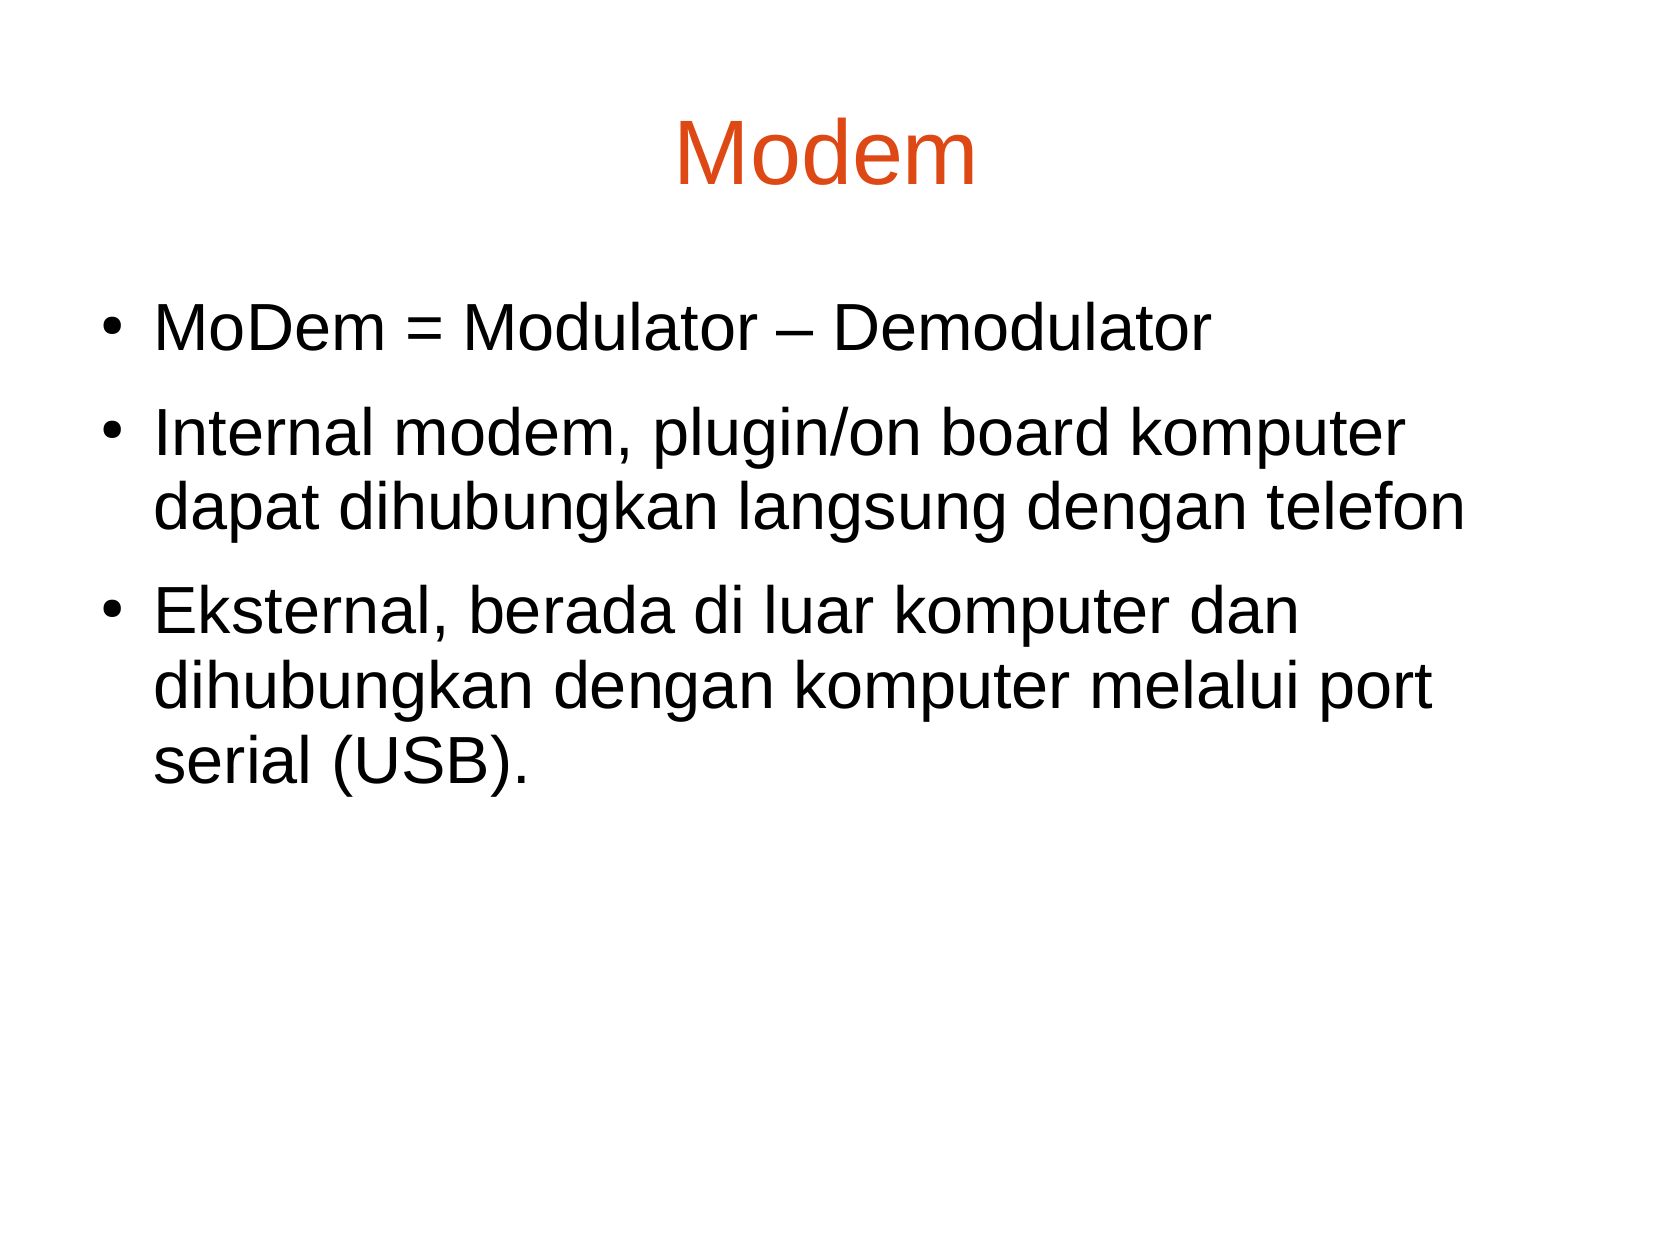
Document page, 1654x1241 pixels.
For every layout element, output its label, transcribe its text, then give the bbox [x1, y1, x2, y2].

list MoDem = Modulator – Demodulator Internal modem, plugin/on board komputer dapat dihubungkan langsung dengan telefon Eksternal, berada di luar komputer dan dihubungkan dengan komputer melalui port serial (USB). [82, 290, 1571, 1010]
title Modem [82, 49, 1571, 257]
